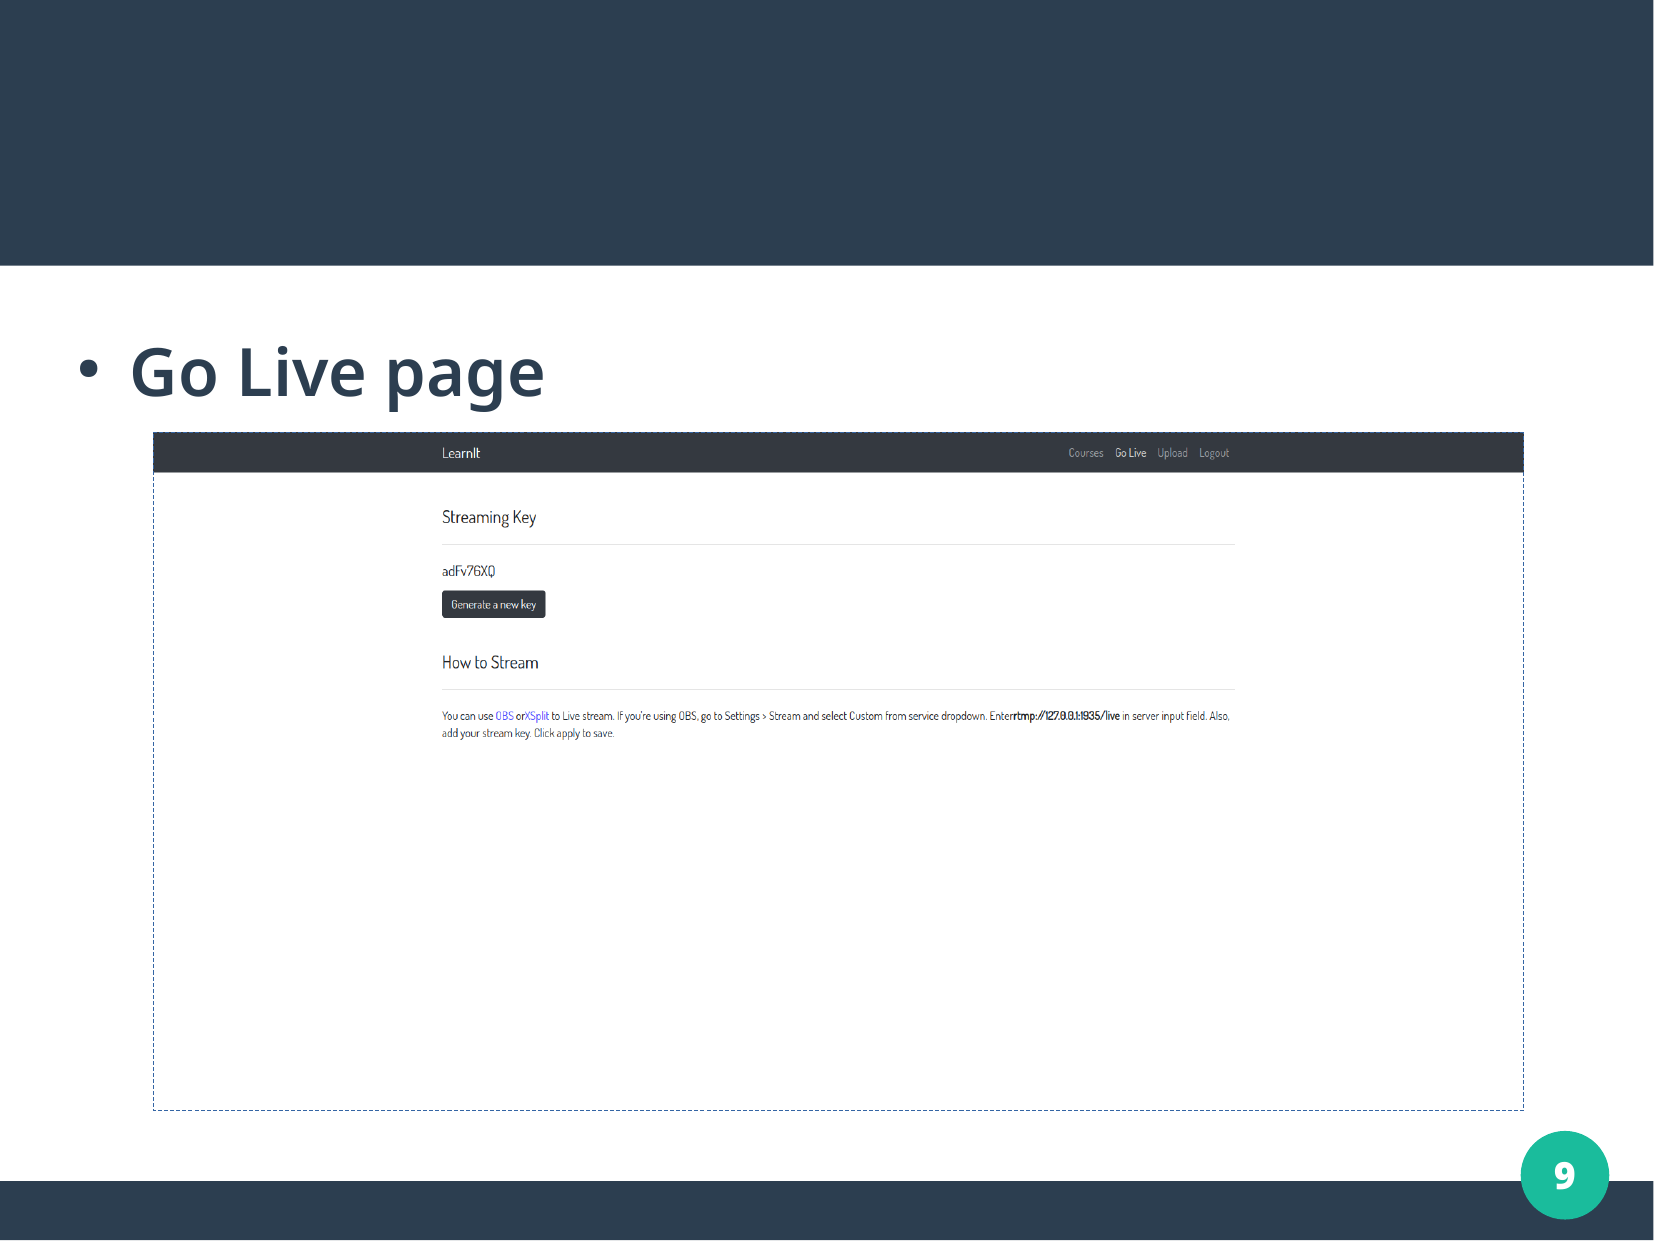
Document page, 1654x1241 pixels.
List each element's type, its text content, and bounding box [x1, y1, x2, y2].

picture [153, 432, 1524, 1111]
list Go Live page [59, 324, 1595, 1152]
